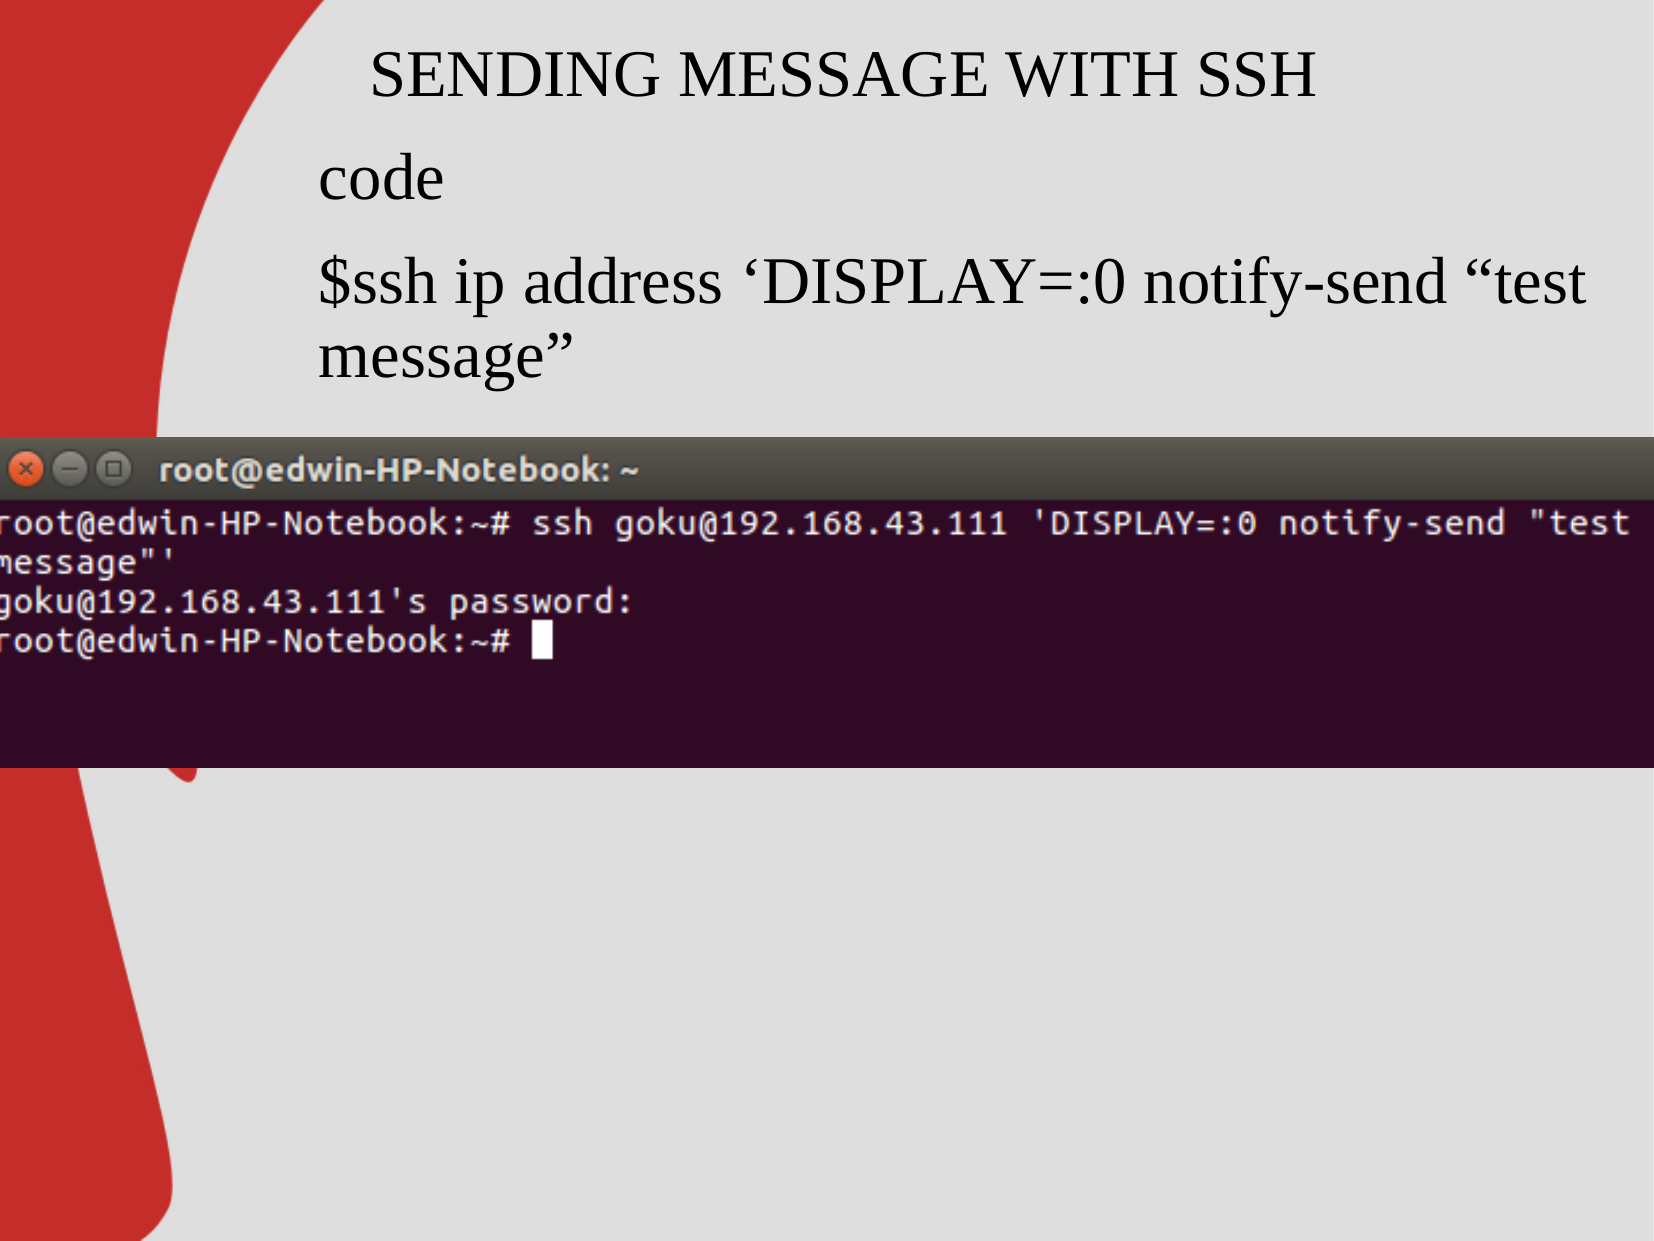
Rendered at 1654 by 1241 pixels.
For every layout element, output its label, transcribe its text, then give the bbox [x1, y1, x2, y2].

list SENDING MESSAGE WITH SSH code $ssh ip address ‘DISPLAY=:0 notify-send “test message” [248, 36, 1654, 437]
picture [0, 0, 1654, 1241]
title [82, 49, 248, 257]
